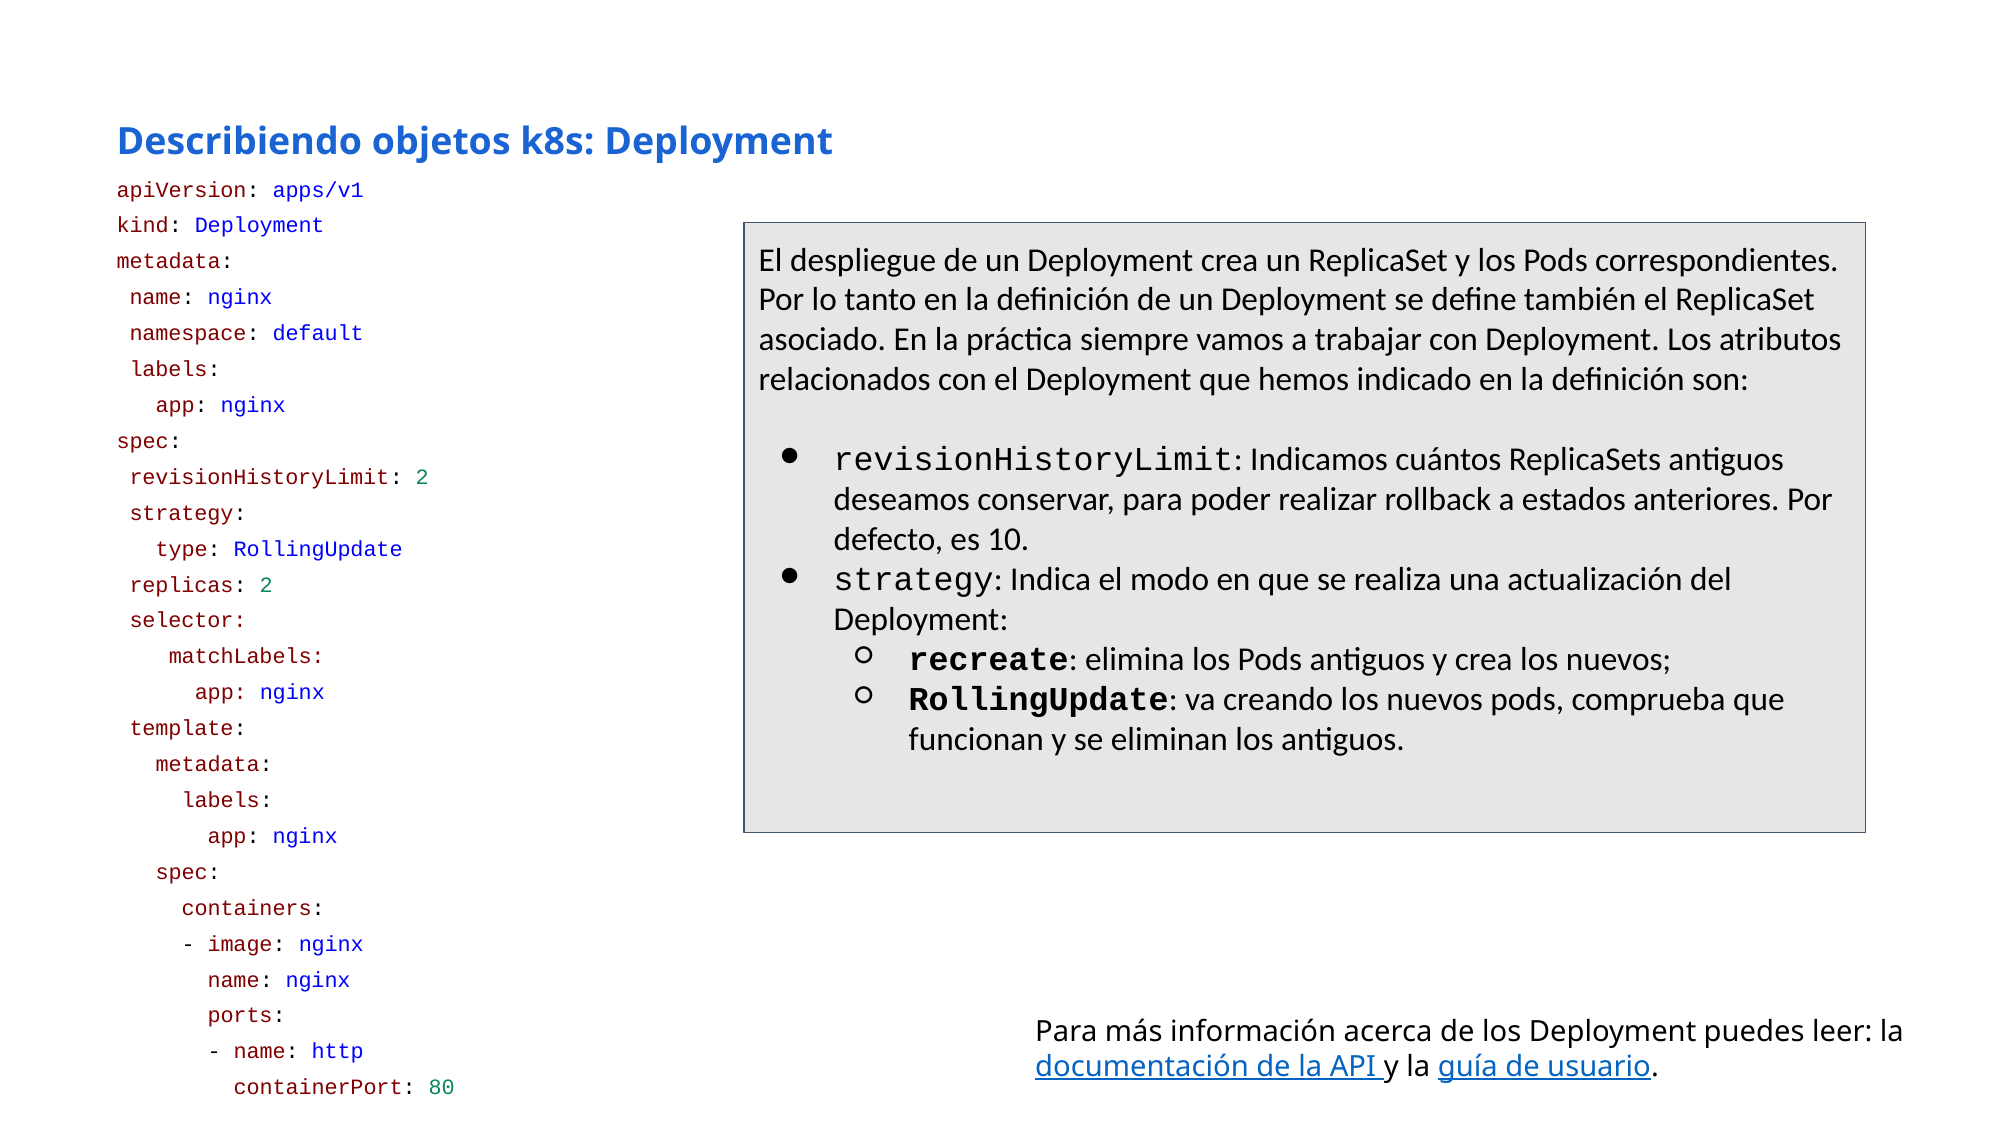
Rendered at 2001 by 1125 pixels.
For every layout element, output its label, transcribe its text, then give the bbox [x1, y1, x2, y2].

text_box Describiendo objetos k8s: Deployment [101, 110, 969, 170]
text_box Para más información acerca de los Deployment puedes leer: la documentación de la API y la guía de usuario. [1020, 996, 1928, 1106]
text_box apiVersion: apps/v1 kind: Deployment metadata: name: nginx namespace: default labels: app: nginx spec: revisionHistoryLimit: 2 strategy: type: RollingUpdate replicas: 2 selector: matchLabels: app: nginx template: metadata: labels: app: nginx spec: containers: - image: nginx name: nginx ports: - name: http containerPort: 80 [101, 158, 1977, 863]
text_box El despliegue de un Deployment crea un ReplicaSet y los Pods correspondientes. Por lo tanto en la definición de un Deployment se define también el ReplicaSet asociado. En la práctica siempre vamos a trabajar con Deployment. Los atributos relacionados con el Deployment que hemos indicado en la definición son: revisionHistoryLimit: Indicamos cuántos ReplicaSets antiguos deseamos conservar, para poder realizar rollback a estados anteriores. Por defecto, es 10. strategy: Indica el modo en que se realiza una actualización del Deployment: recreate: elimina los Pods antiguos y crea los nuevos; RollingUpdate: va creando los nuevos pods, comprueba que funcionan y se eliminan los antiguos. [743, 222, 1866, 833]
